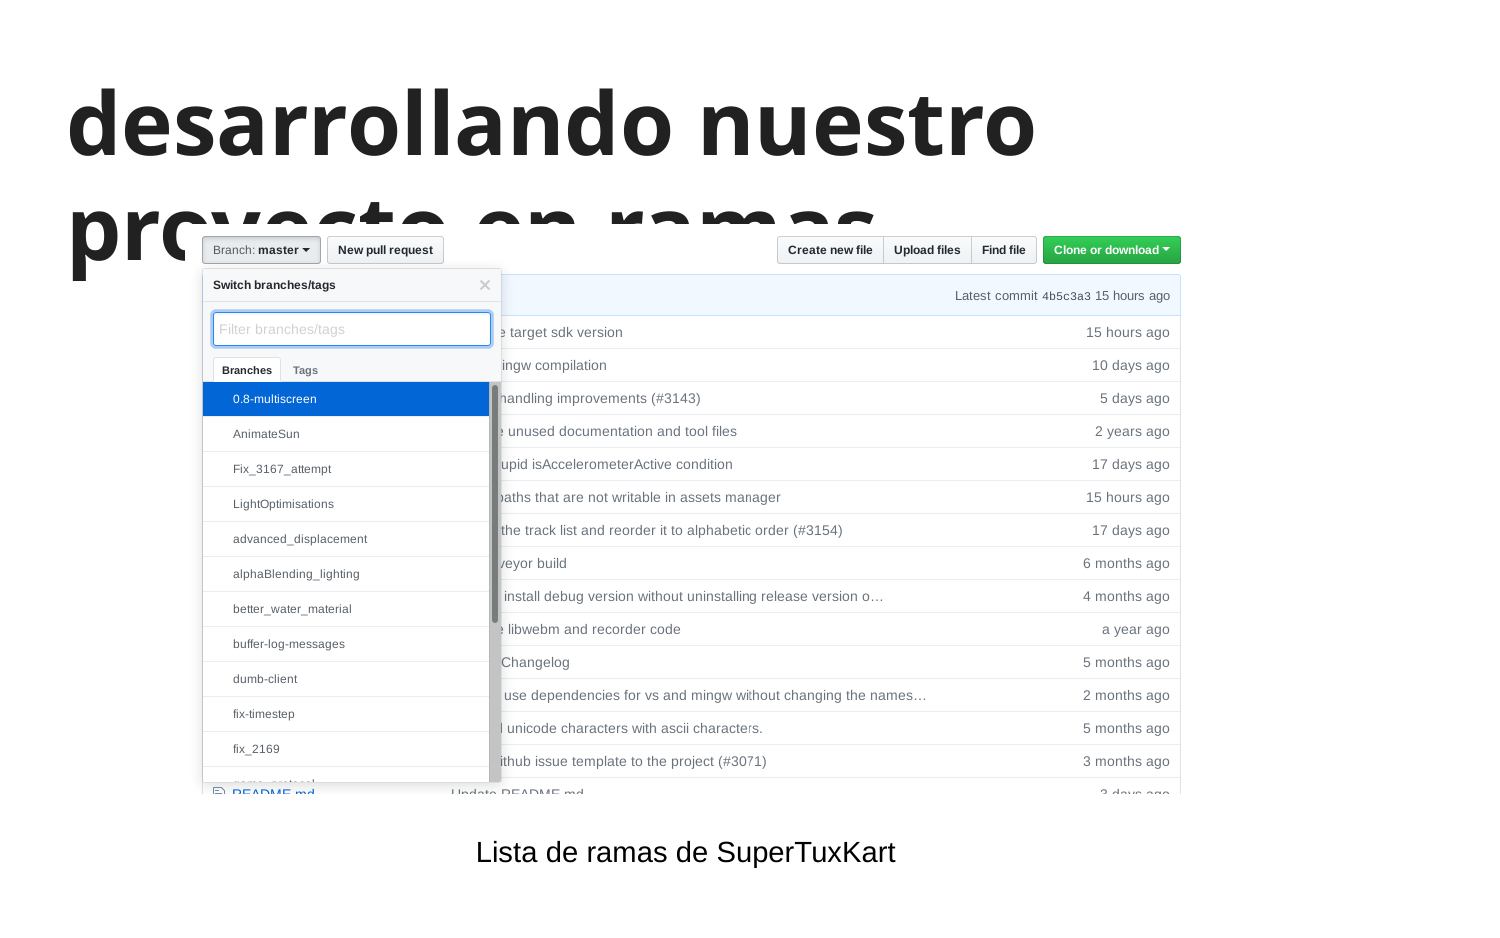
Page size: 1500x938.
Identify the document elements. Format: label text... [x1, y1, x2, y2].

title desarrollando nuestro proyecto en ramas [51, 53, 1449, 200]
picture [185, 224, 1315, 794]
text_box Lista de ramas de SuperTuxKart [215, 818, 1158, 886]
